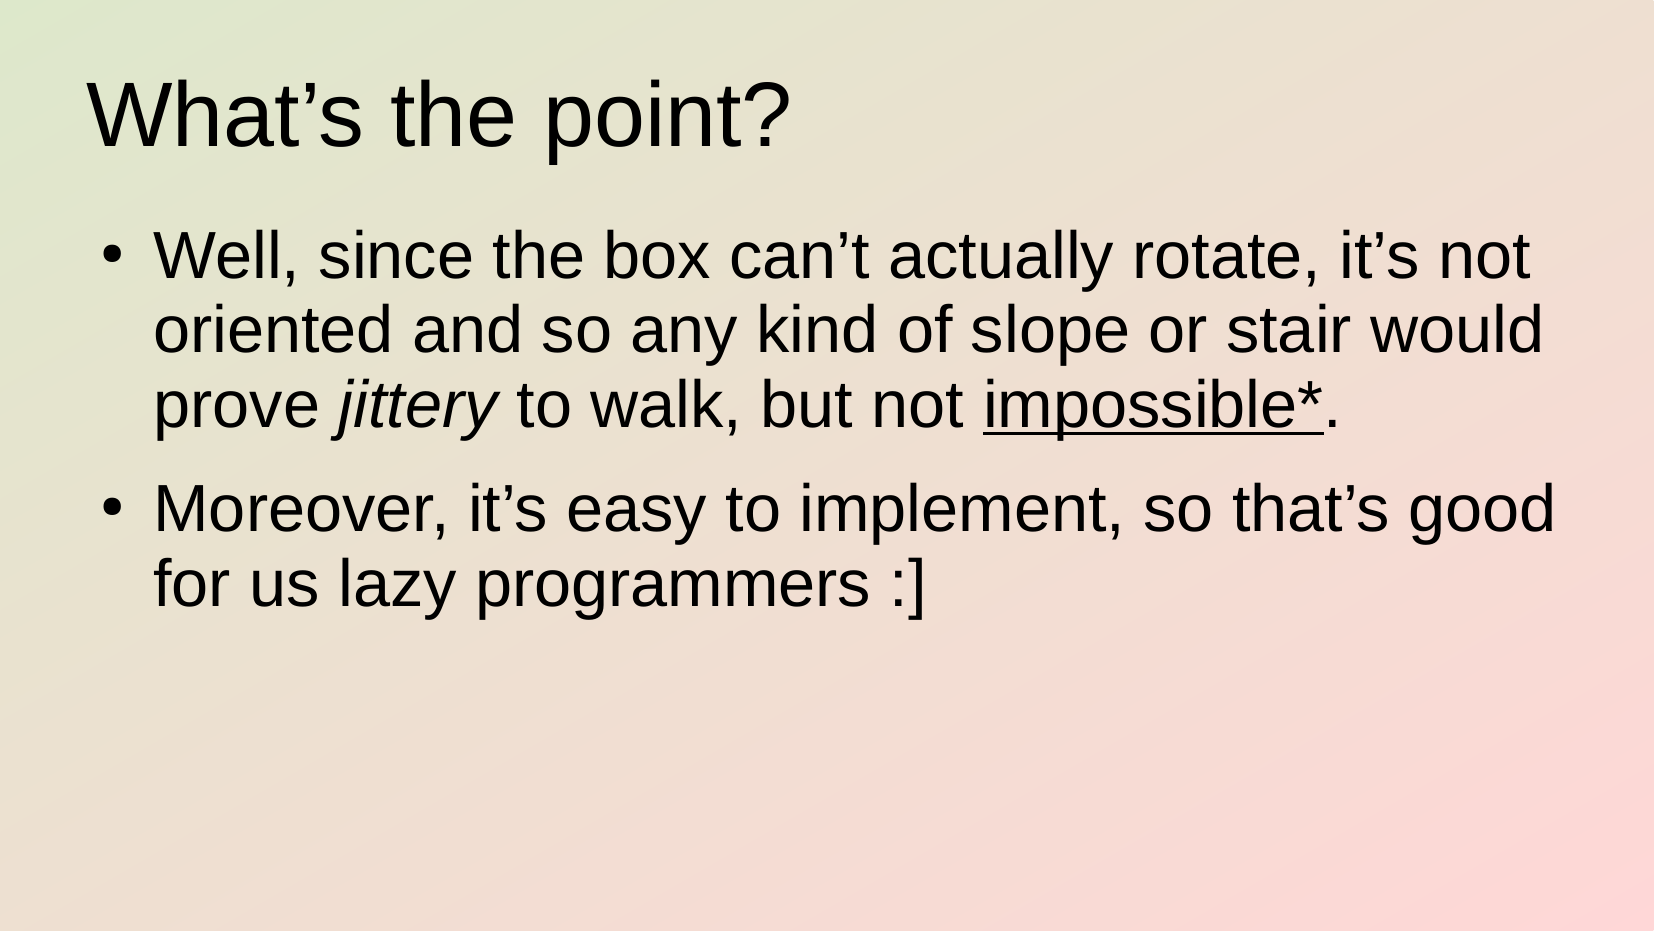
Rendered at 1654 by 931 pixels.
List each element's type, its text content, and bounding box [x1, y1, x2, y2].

title What’s the point? [82, 37, 798, 193]
list Well, since the box can’t actually rotate, it’s not oriented and so any kind of slope or stair would prove jittery to walk, but not impossible*. Moreover, it’s easy to implement, so that’s good for us lazy programmers :] [82, 217, 1571, 758]
